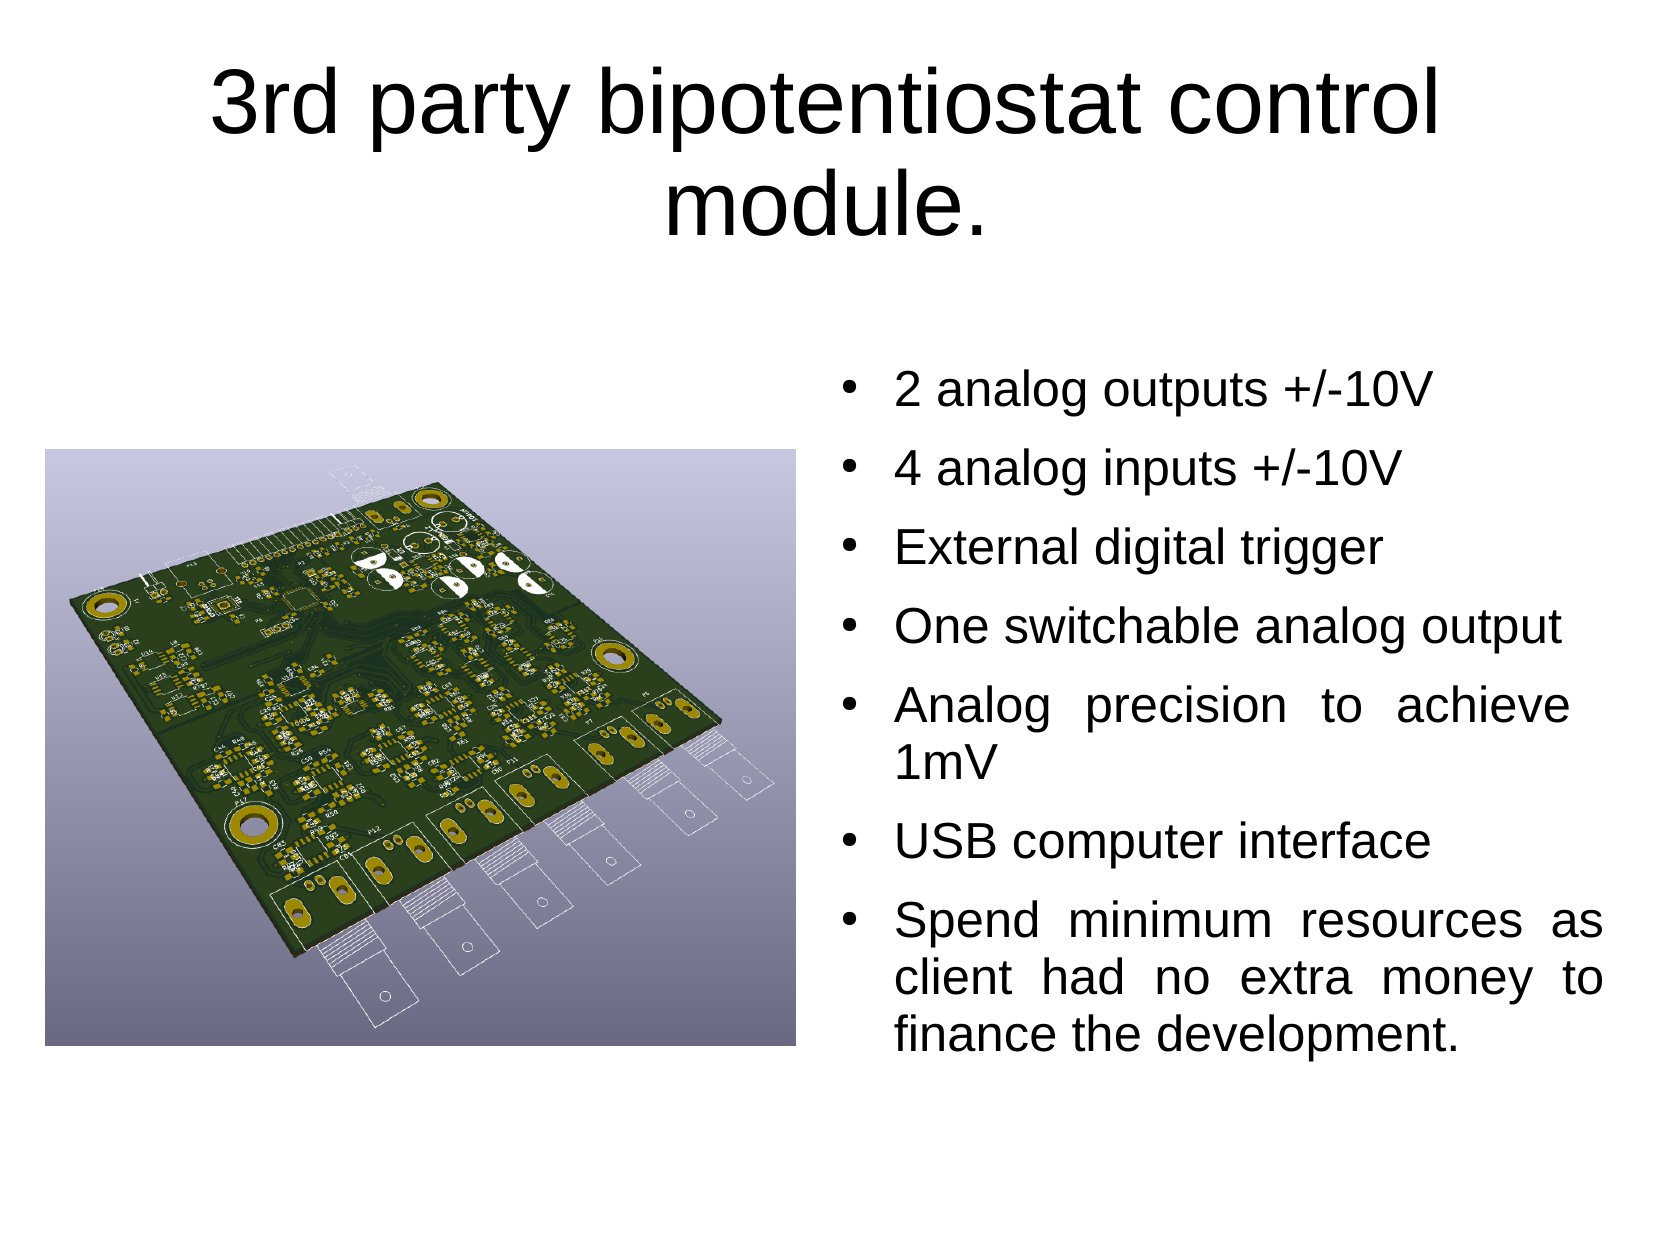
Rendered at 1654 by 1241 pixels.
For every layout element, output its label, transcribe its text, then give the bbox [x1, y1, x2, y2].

title 3rd party bipotentiostat control module. [82, 49, 1571, 257]
picture [45, 449, 796, 1046]
list 2 analog outputs +/-10V 4 analog inputs +/-10V External digital trigger One switchable analog output Analog precision to achieve 1mV USB computer interface Spend minimum resources as client had no extra money to finance the development. [840, 360, 1606, 1081]
